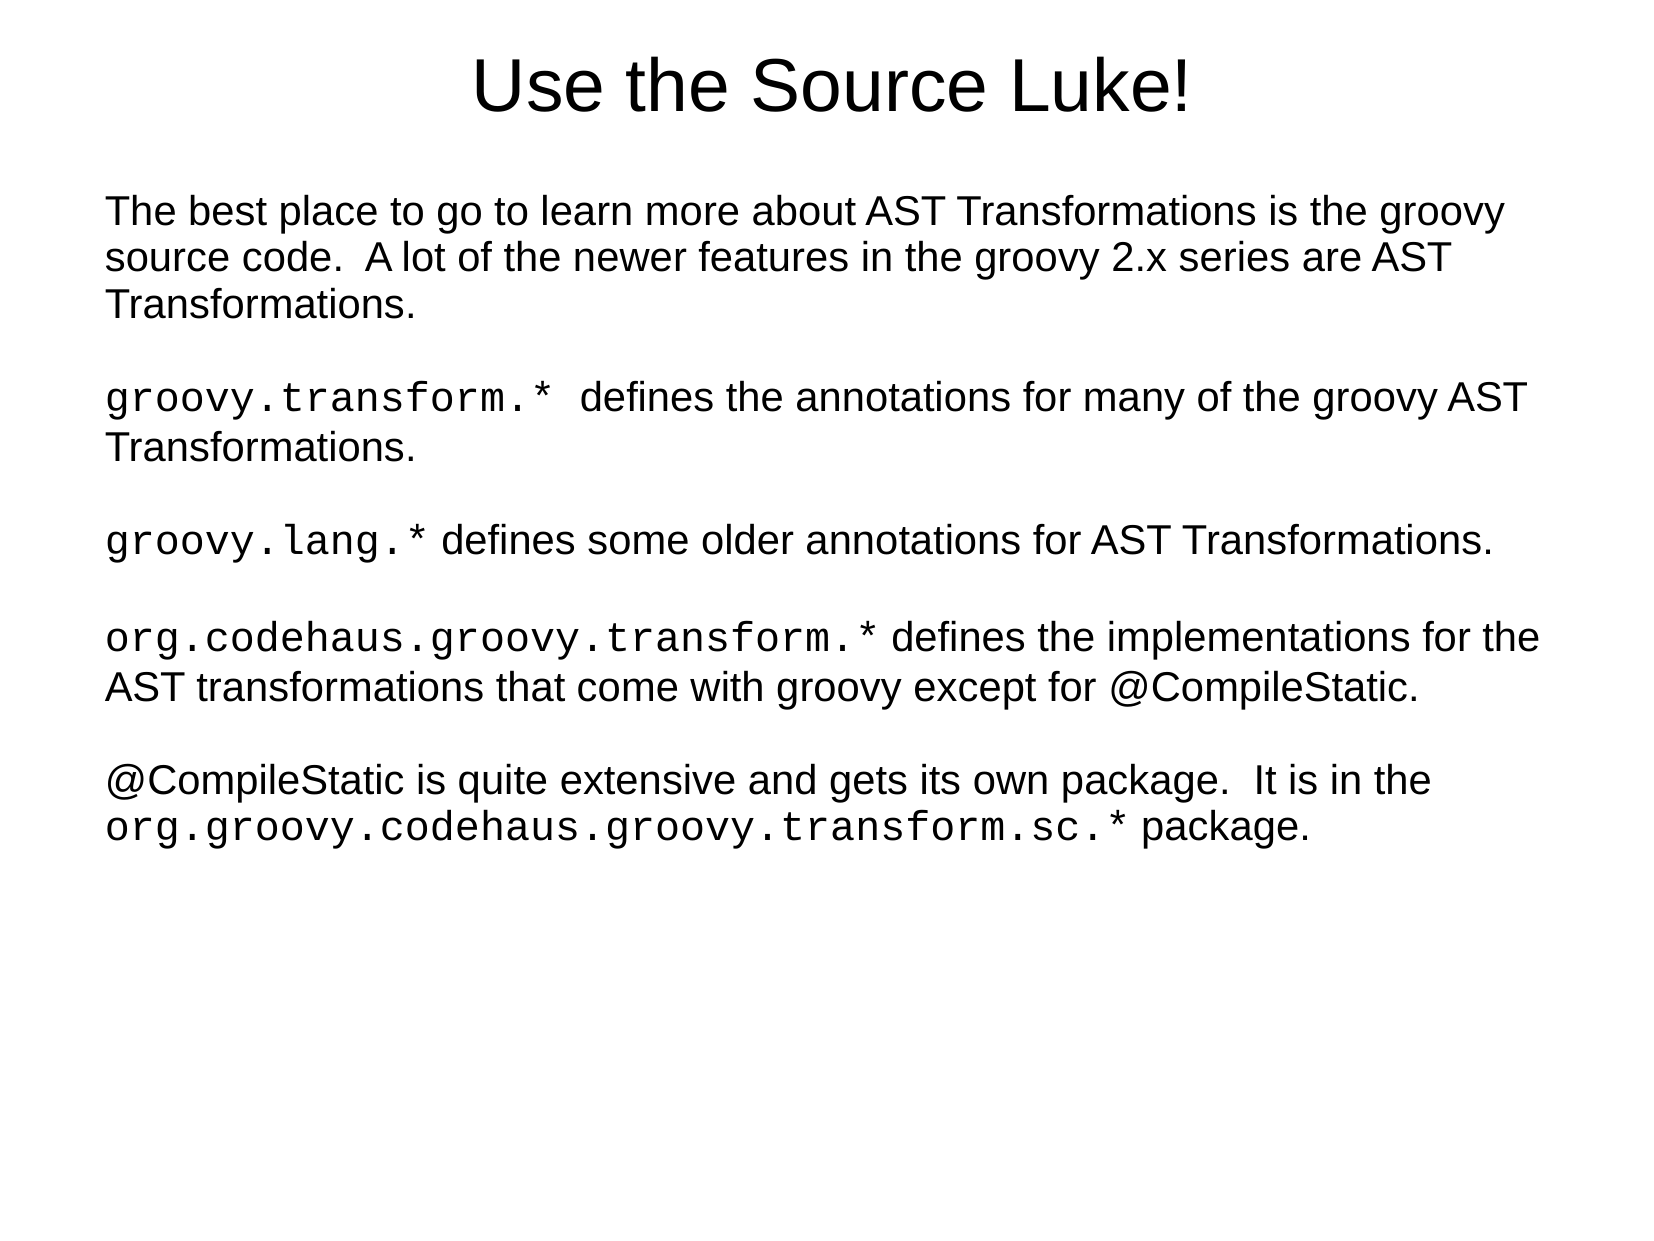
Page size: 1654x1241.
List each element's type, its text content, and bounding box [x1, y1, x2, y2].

text_box Use the Source Luke! [90, 36, 1576, 136]
text_box The best place to go to learn more about AST Transformations is the groovy source code. A lot of the newer features in the groovy 2.x series are AST Transformations. groovy.transform.* defines the annotations for many of the groovy AST Transformations. groovy.lang.* defines some older annotations for AST Transformations. org.codehaus.groovy.transform.* defines the implementations for the AST transformations that come with groovy except for @CompileStatic. @CompileStatic is quite extensive and gets its own package. It is in the org.groovy.codehaus.groovy.transform.sc.* package. [90, 180, 1591, 861]
